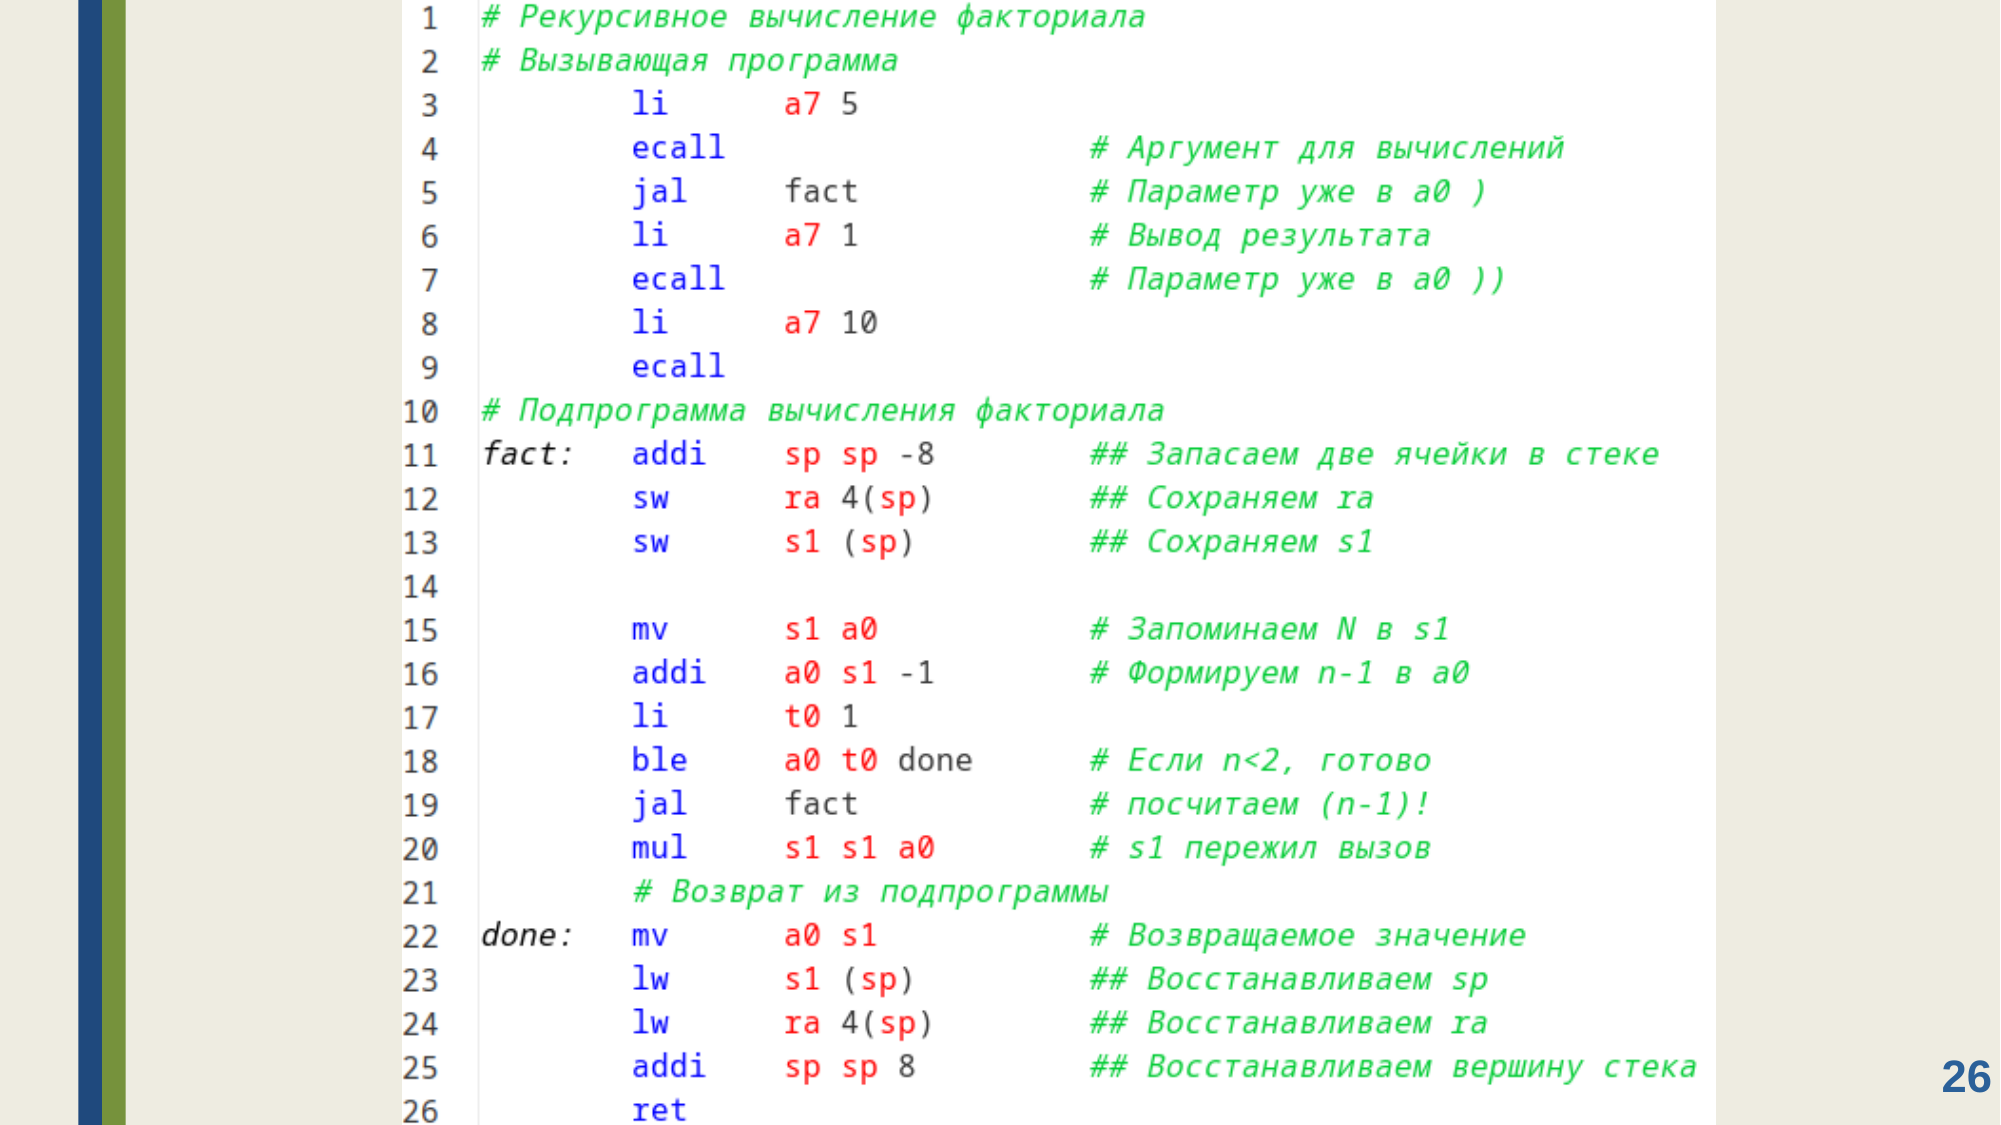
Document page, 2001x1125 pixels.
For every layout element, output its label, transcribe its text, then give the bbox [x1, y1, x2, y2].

text_box <номер> [1766, 1043, 1998, 1125]
picture [402, 0, 1716, 1125]
